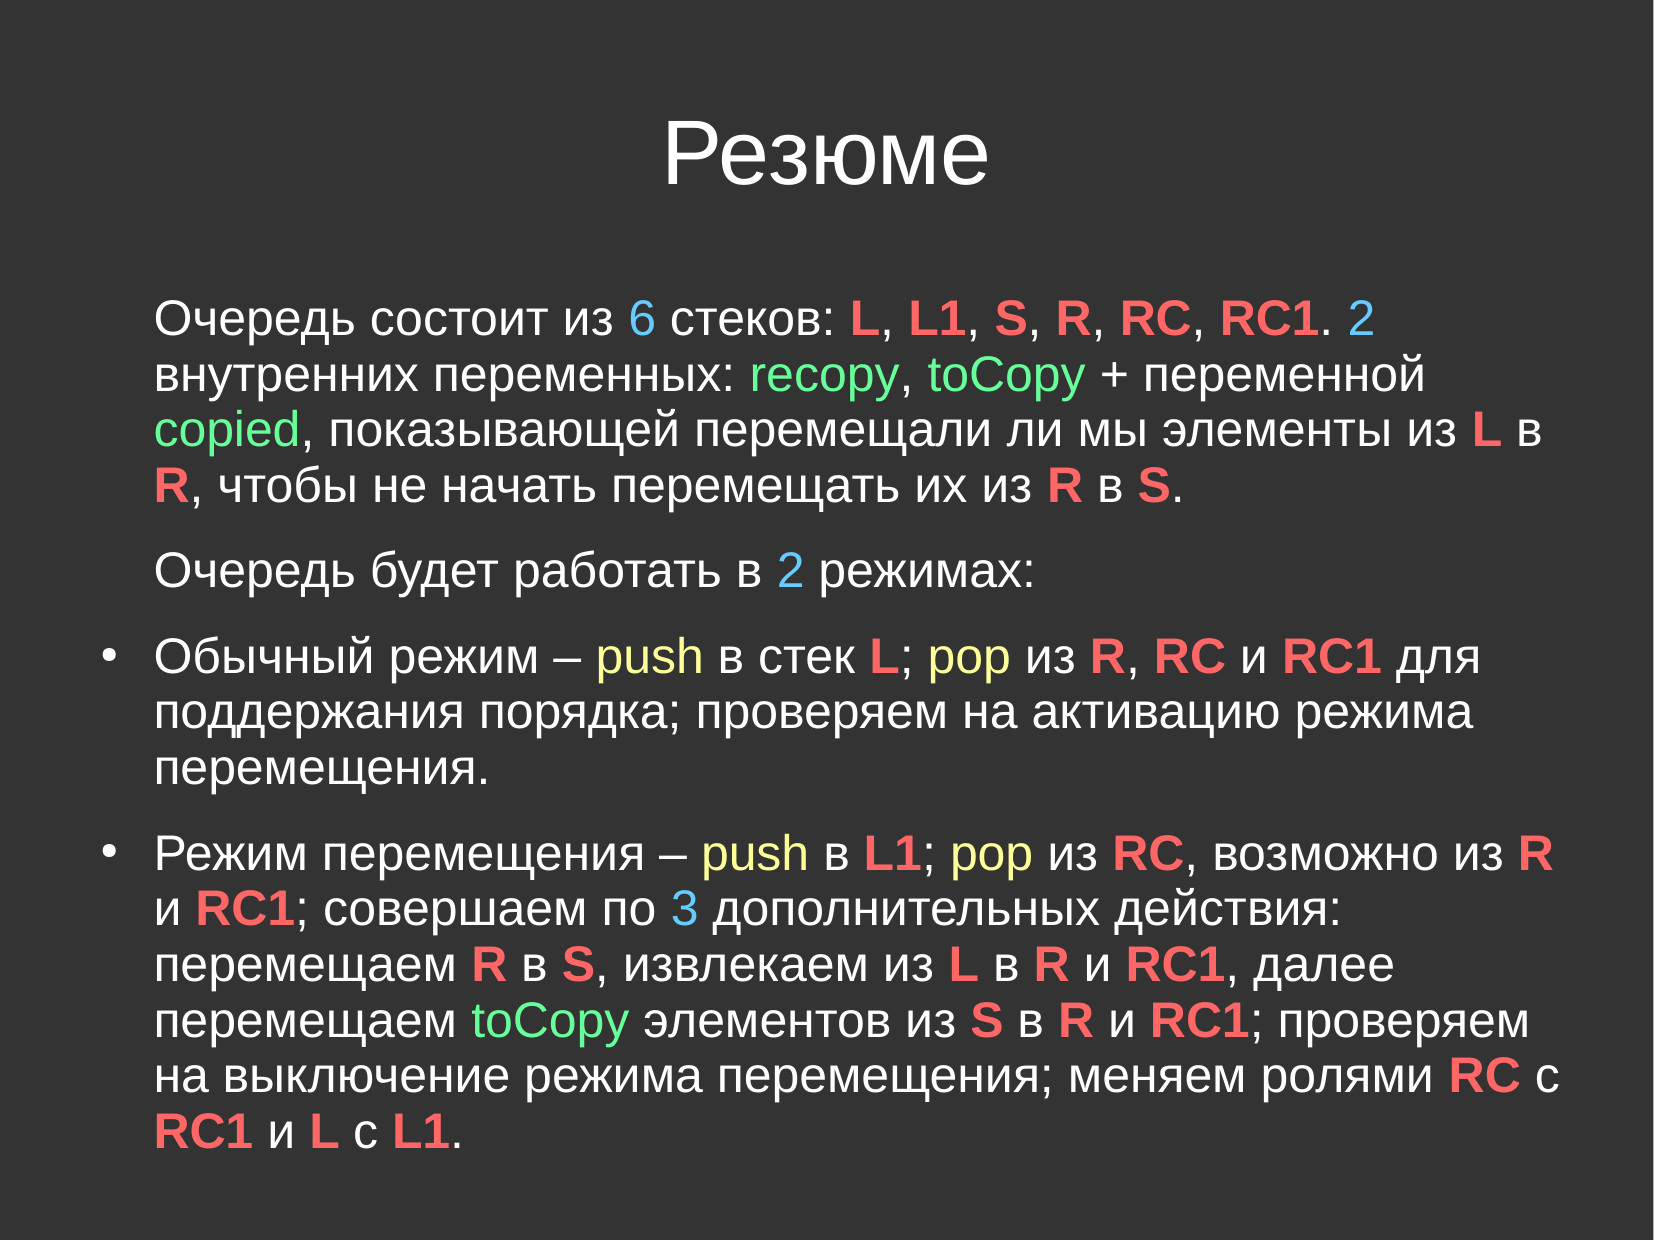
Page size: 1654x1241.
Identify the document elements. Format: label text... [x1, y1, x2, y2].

list Очередь состоит из 6 стеков: L, L1, S, R, RC, RC1. 2 внутренних переменных: recopy, toCopy + переменной copied, показывающей перемещали ли мы элементы из L в R, чтобы не начать перемещать их из R в S. Очередь будет работать в 2 режимах: Обычный режим – push в стек L; pop из R, RC и RC1 для поддержания порядка; проверяем на активацию режима перемещения. Режим перемещения – push в L1; pop из RC, возможно из R и RC1; совершаем по 3 дополнительных действия: перемещаем R в S, извлекаем из L в R и RC1, далее перемещаем toCopy элементов из S в R и RC1; проверяем на выключение режима перемещения; меняем ролями RC с RC1 и L с L1. [82, 290, 1571, 1231]
title Резюме [82, 49, 1571, 257]
